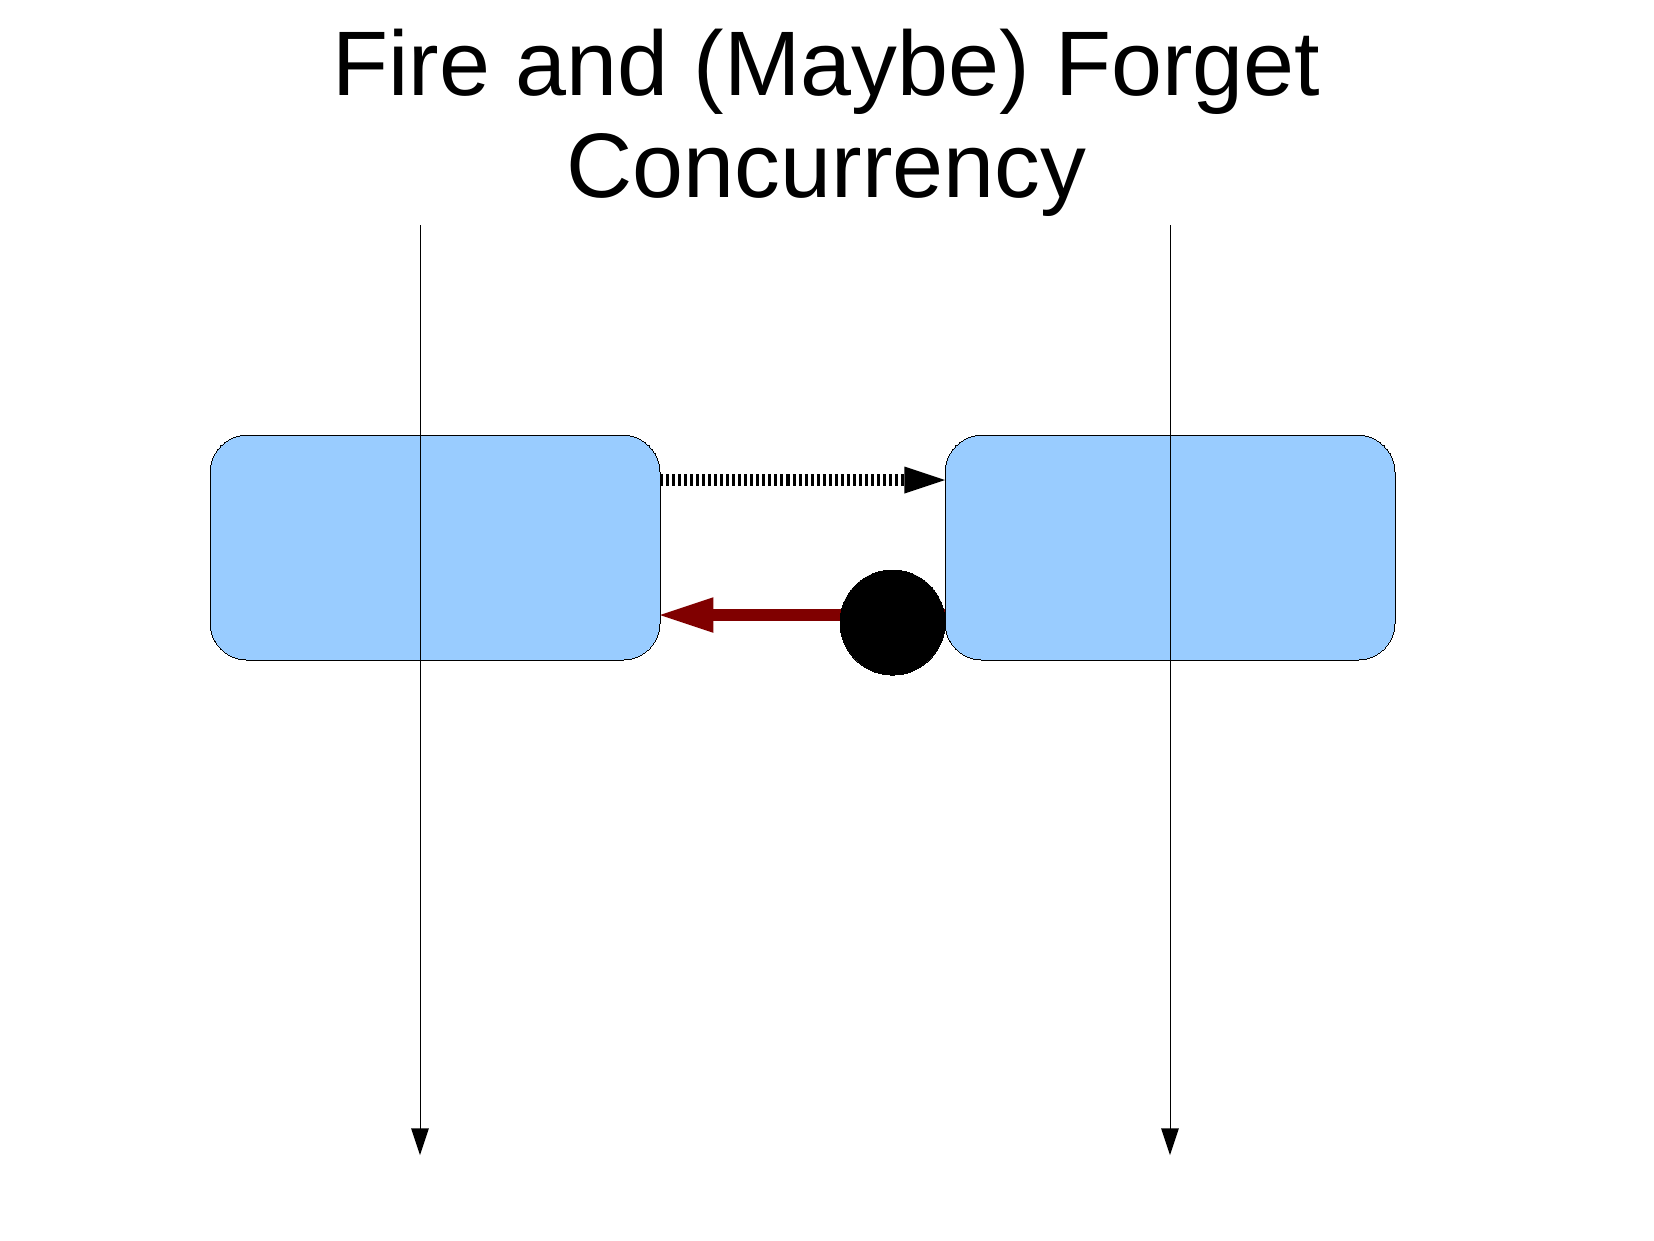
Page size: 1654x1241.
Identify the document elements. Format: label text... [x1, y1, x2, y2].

text_box [1171, 435, 1396, 661]
text_box [840, 435, 1170, 676]
text_box [421, 435, 661, 661]
title Fire and (Maybe) Forget Concurrency [82, 12, 1571, 218]
text_box [210, 435, 420, 661]
